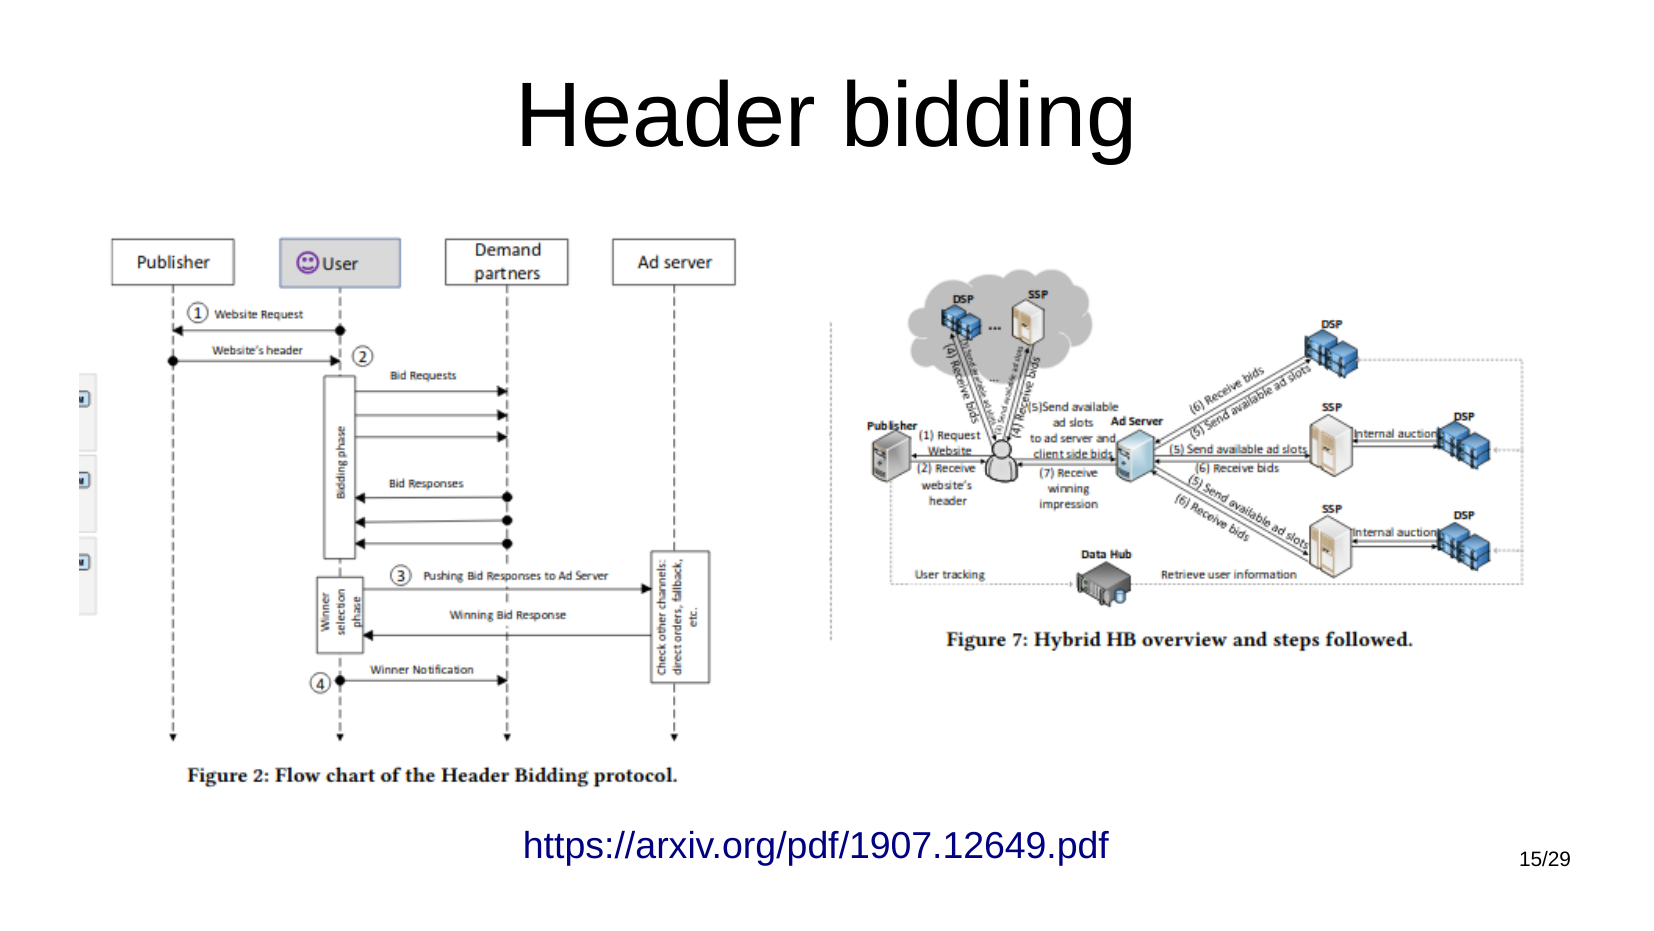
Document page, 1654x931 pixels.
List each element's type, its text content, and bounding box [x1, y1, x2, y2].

text_box https://arxiv.org/pdf/1907.12649.pdf [507, 817, 1124, 875]
title Header bidding [82, 37, 1571, 193]
picture [829, 236, 1560, 676]
picture [79, 159, 780, 804]
